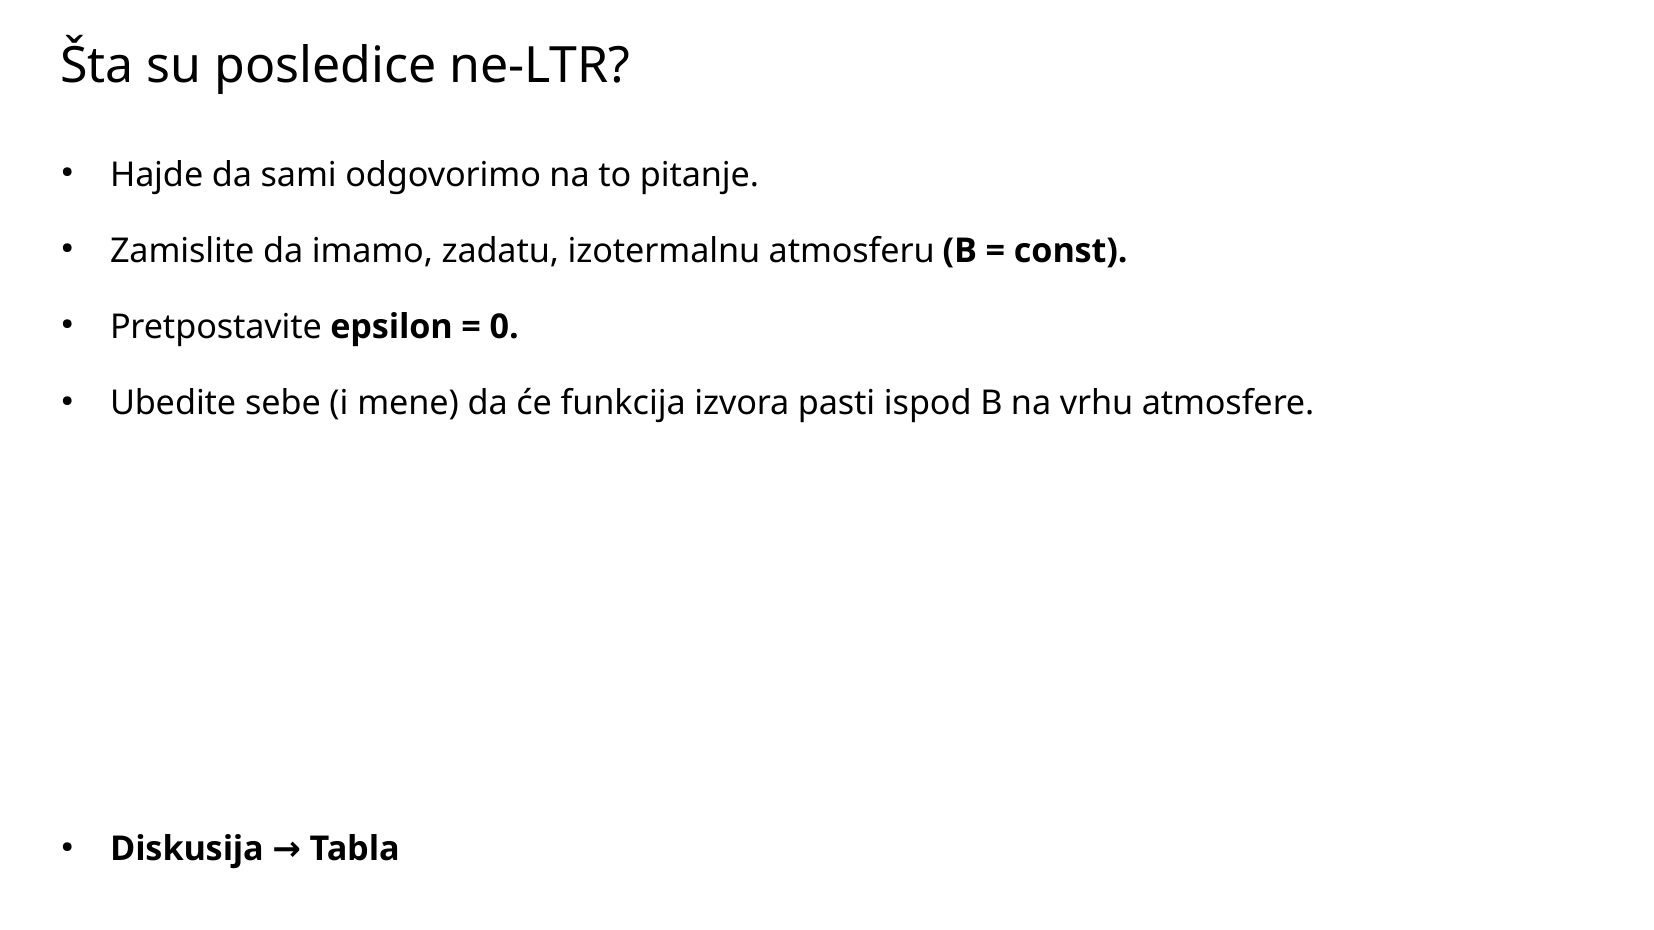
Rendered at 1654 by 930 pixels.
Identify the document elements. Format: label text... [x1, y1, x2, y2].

title Šta su posledice ne-LTR? [59, 13, 1648, 113]
list Hajde da sami odgovorimo na to pitanje. Zamislite da imamo, zadatu, izotermalnu atmosferu (B = const). Pretpostavite epsilon = 0. Ubedite sebe (i mene) da će funkcija izvora pasti ispod B na vrhu atmosfere. Diskusija → Tabla [45, 149, 1635, 880]
